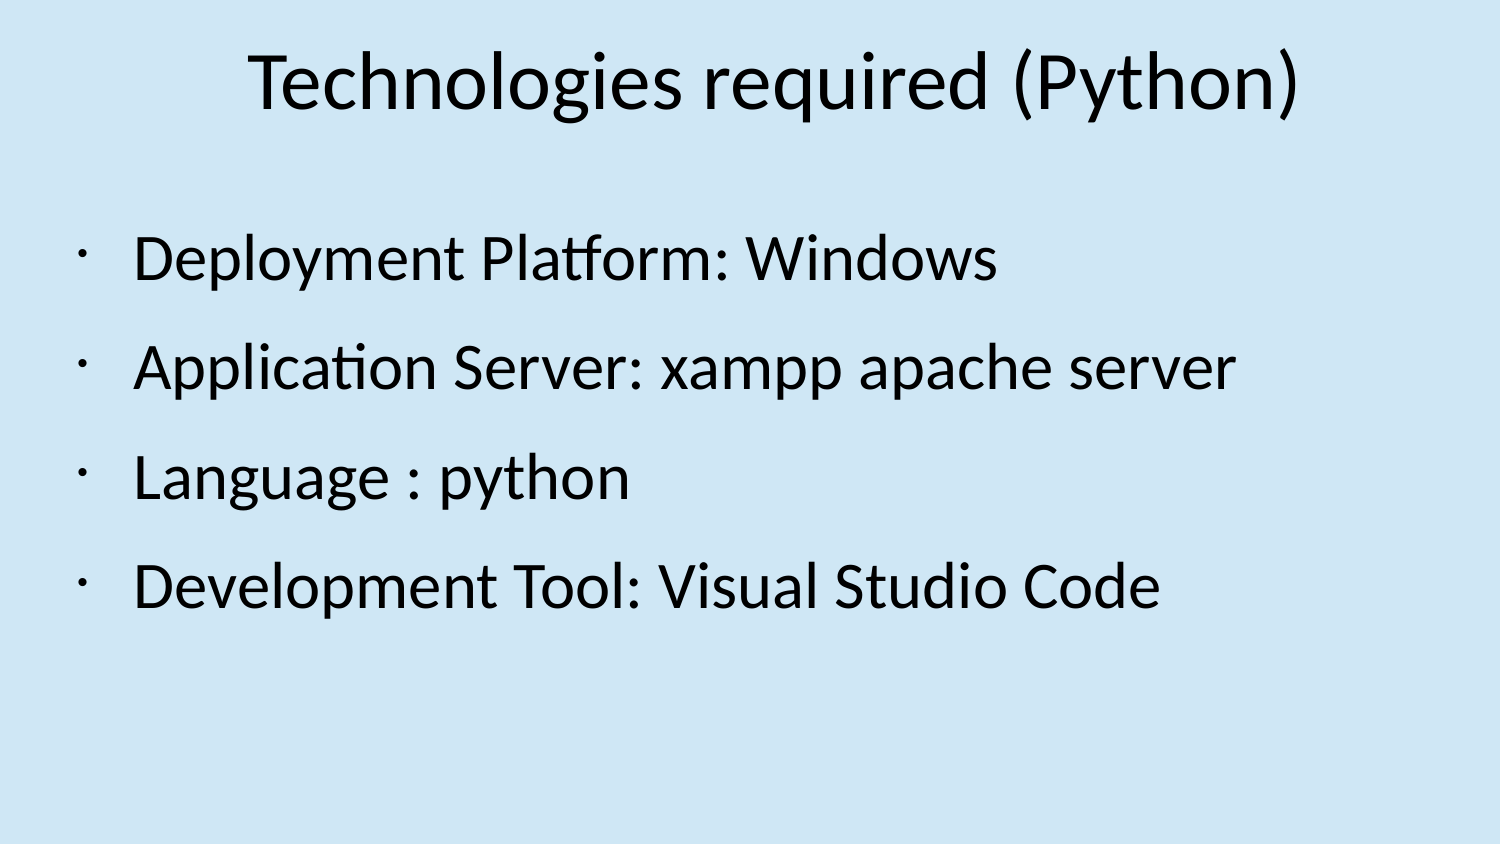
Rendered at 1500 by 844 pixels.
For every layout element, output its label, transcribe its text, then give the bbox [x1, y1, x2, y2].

list Deployment Platform: Windows Application Server: xampp apache server Language : python Development Tool: Visual Studio Code [62, 206, 1413, 739]
title Technologies required (Python) [99, 18, 1450, 151]
